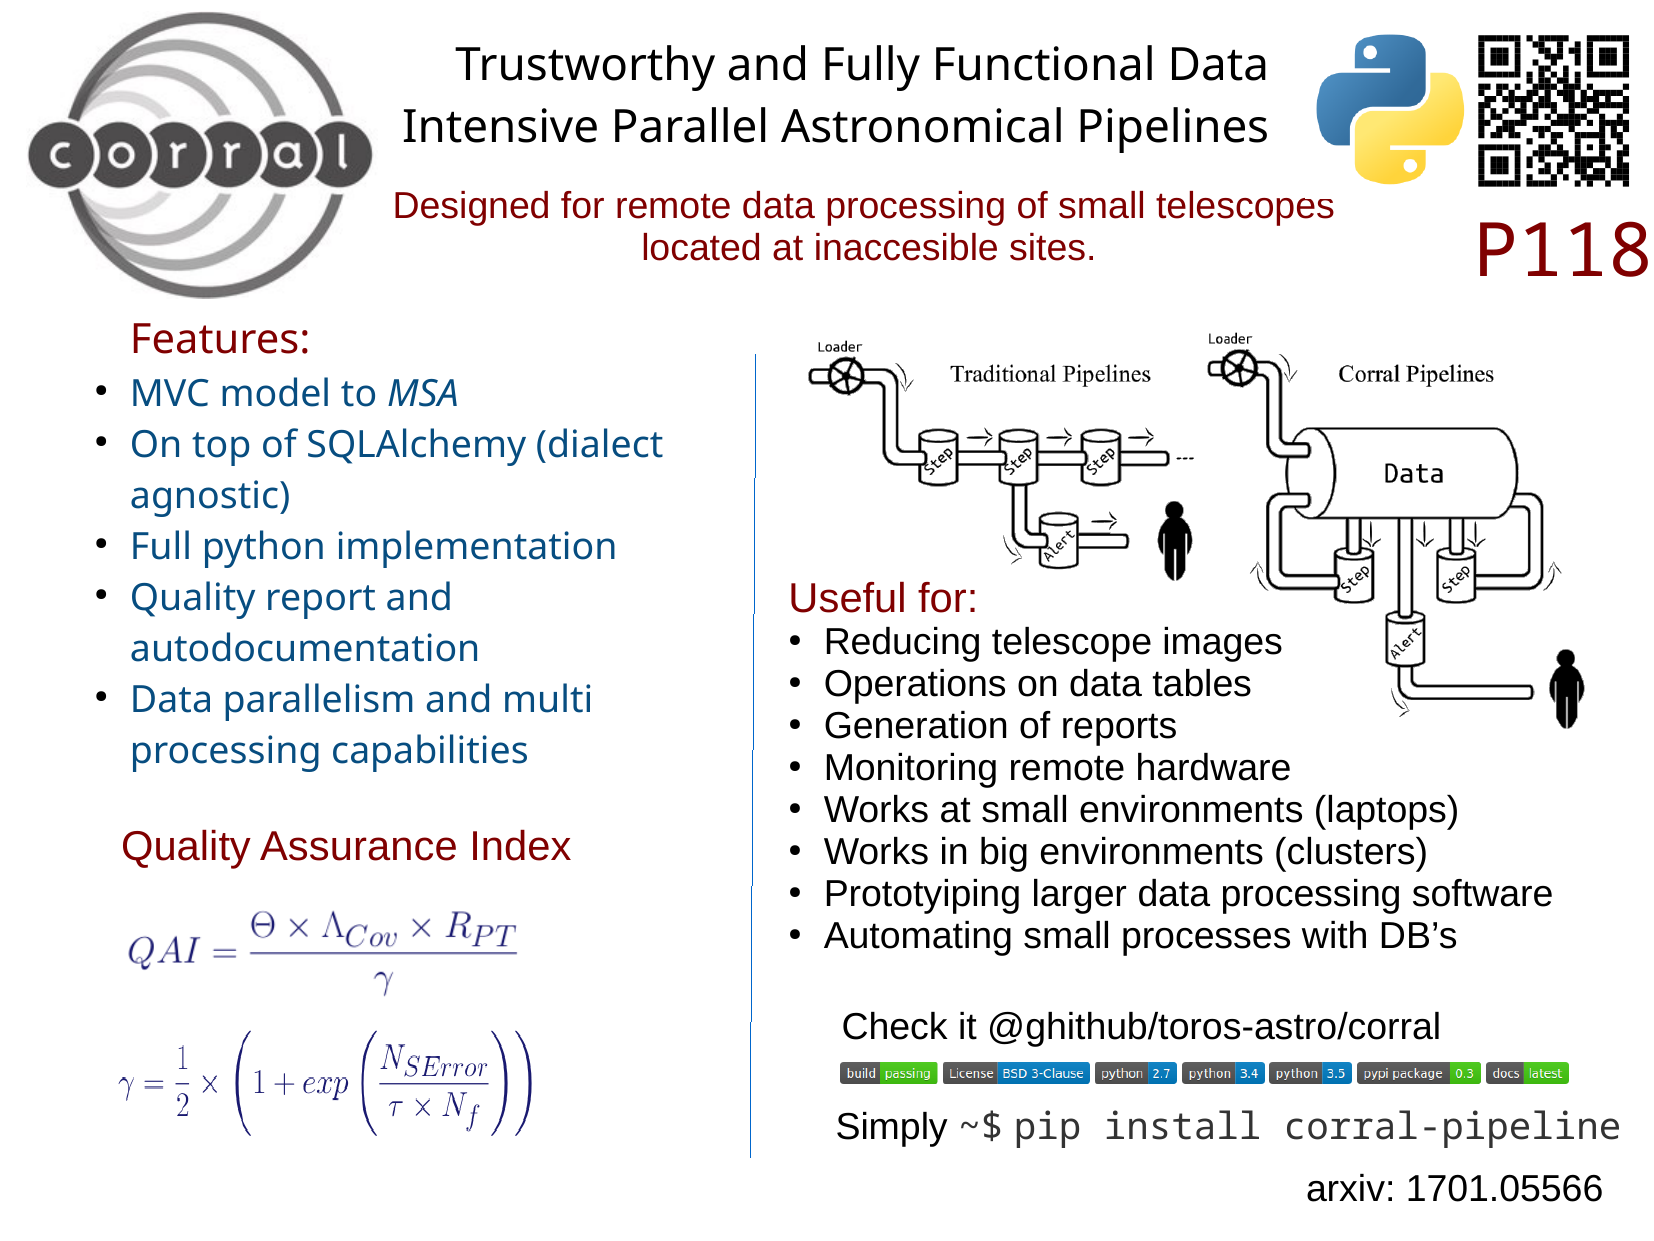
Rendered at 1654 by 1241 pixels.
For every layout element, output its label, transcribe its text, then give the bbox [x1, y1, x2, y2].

text_box Check it @ghithub/toros-astro/corral [826, 998, 1457, 1055]
picture [88, 879, 562, 1152]
picture [797, 318, 1595, 743]
text_box Useful for: Reducing telescope images Operations on data tables Generation of reports Monitoring remote hardware Works at small environments (laptops) Works in big environments (clusters) Prototyiping larger data processing software Automating small processes with DB’s [773, 566, 1569, 965]
text_box Designed for remote data processing of small telescopes located at inaccesible sites. [377, 177, 1371, 276]
picture [1305, 23, 1636, 199]
text_box arxiv: 1701.05566 [1291, 1159, 1619, 1217]
text_box P118 [1458, 188, 1654, 284]
text_box Quality Assurance Index [106, 814, 591, 898]
picture [26, 11, 378, 299]
picture [832, 1051, 1583, 1092]
subtitle Features: MVC model to MSA On top of SQLAlchemy (dialect agnostic) Full python implementation Quality report and autodocumentation Data parallelism and multi processing capabilities [94, 350, 733, 809]
title Trustworthy and Fully Functional Data Intensive Parallel Astronomical Pipelines [336, 0, 1270, 177]
text_box Simply ~$ pip install corral-pipeline [820, 1092, 1528, 1150]
